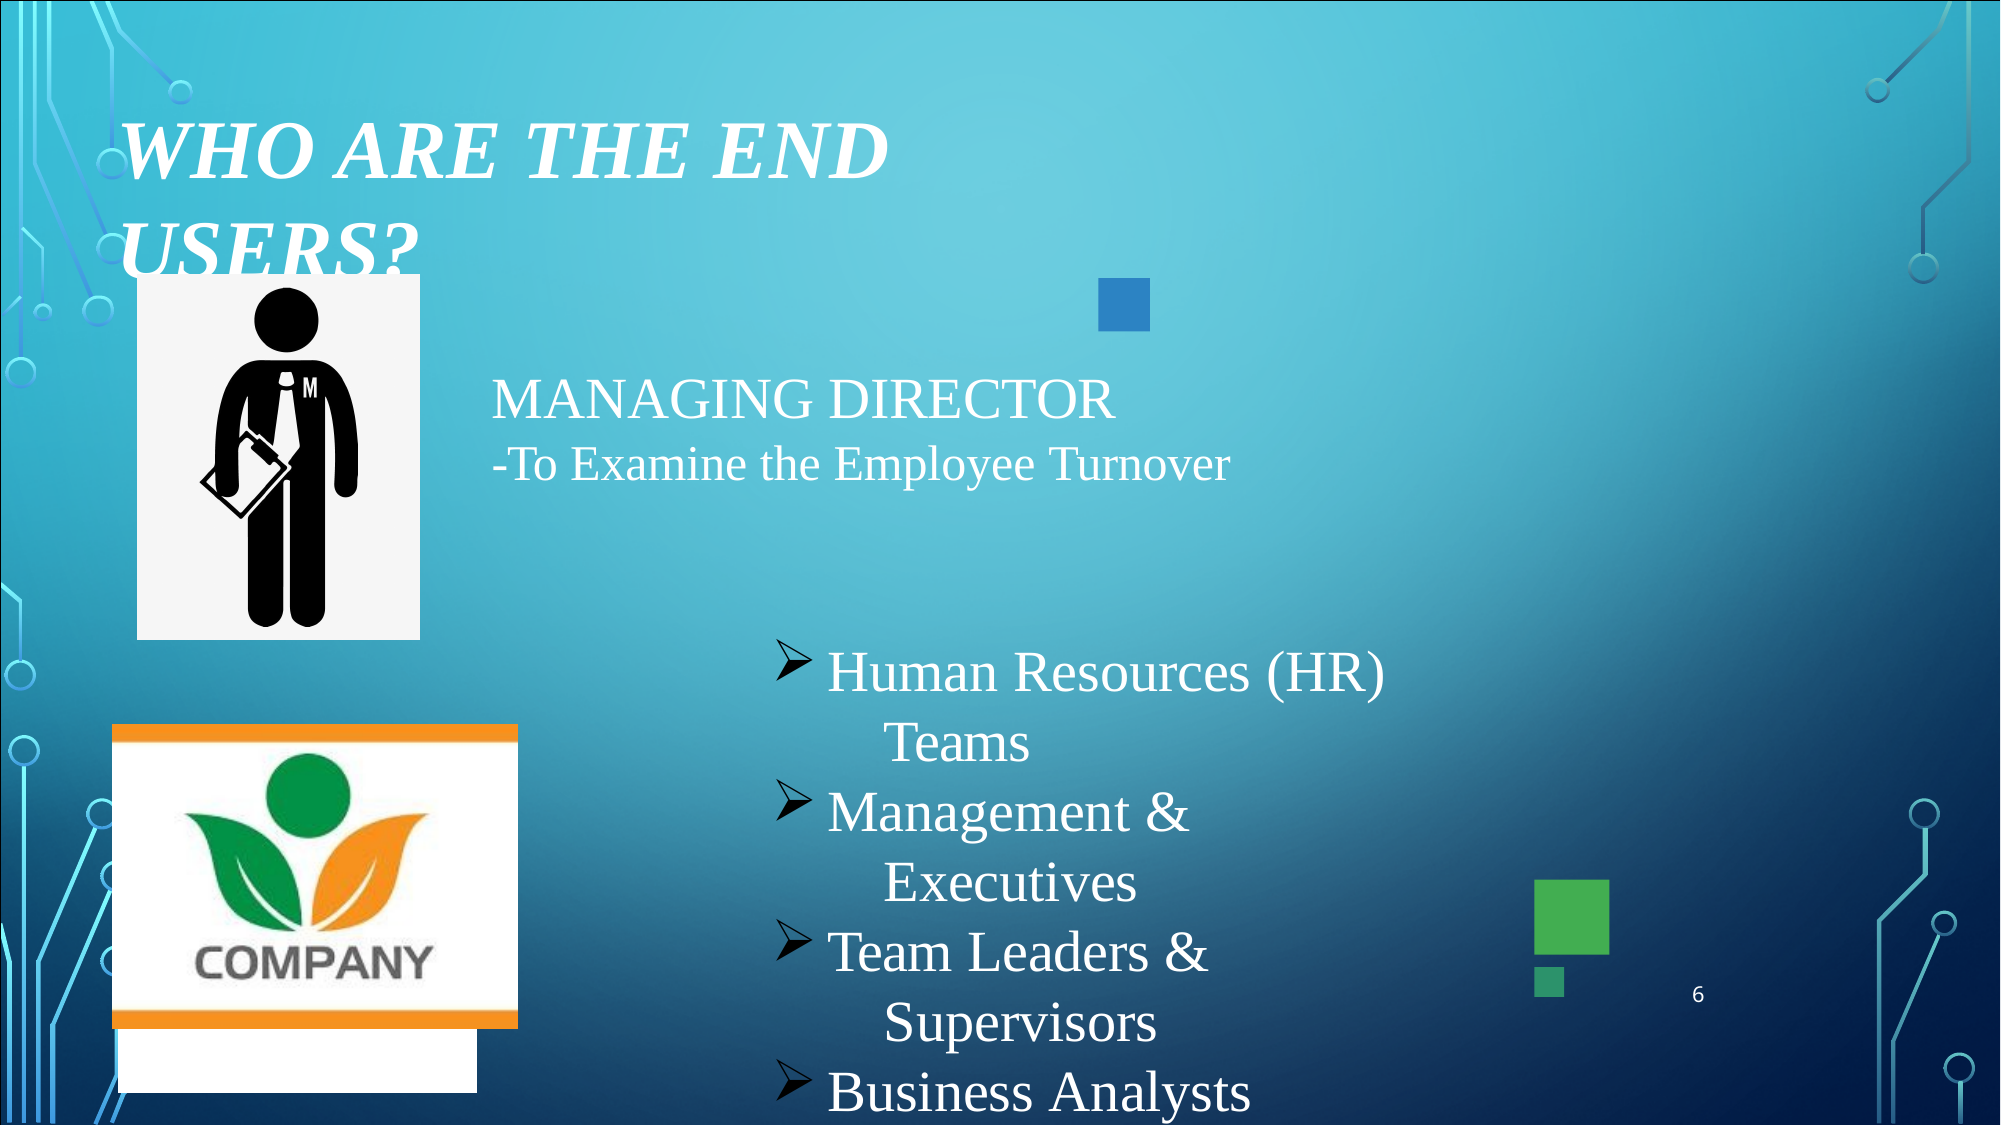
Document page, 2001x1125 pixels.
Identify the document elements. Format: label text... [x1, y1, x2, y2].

text_box [1685, 965, 1813, 1025]
text_box [1534, 967, 1565, 997]
picture [137, 275, 420, 640]
text_box MANAGING DIRECTOR -To Examine the Employee Turnover Human Resources (HR) Teams Management & Executives Team Leaders & Supervisors Business Analysts [489, 358, 1415, 910]
text_box [1098, 278, 1150, 332]
title WHO ARE THE END USERS? [114, 141, 1215, 246]
text_box [1534, 879, 1610, 955]
picture [112, 725, 518, 1093]
